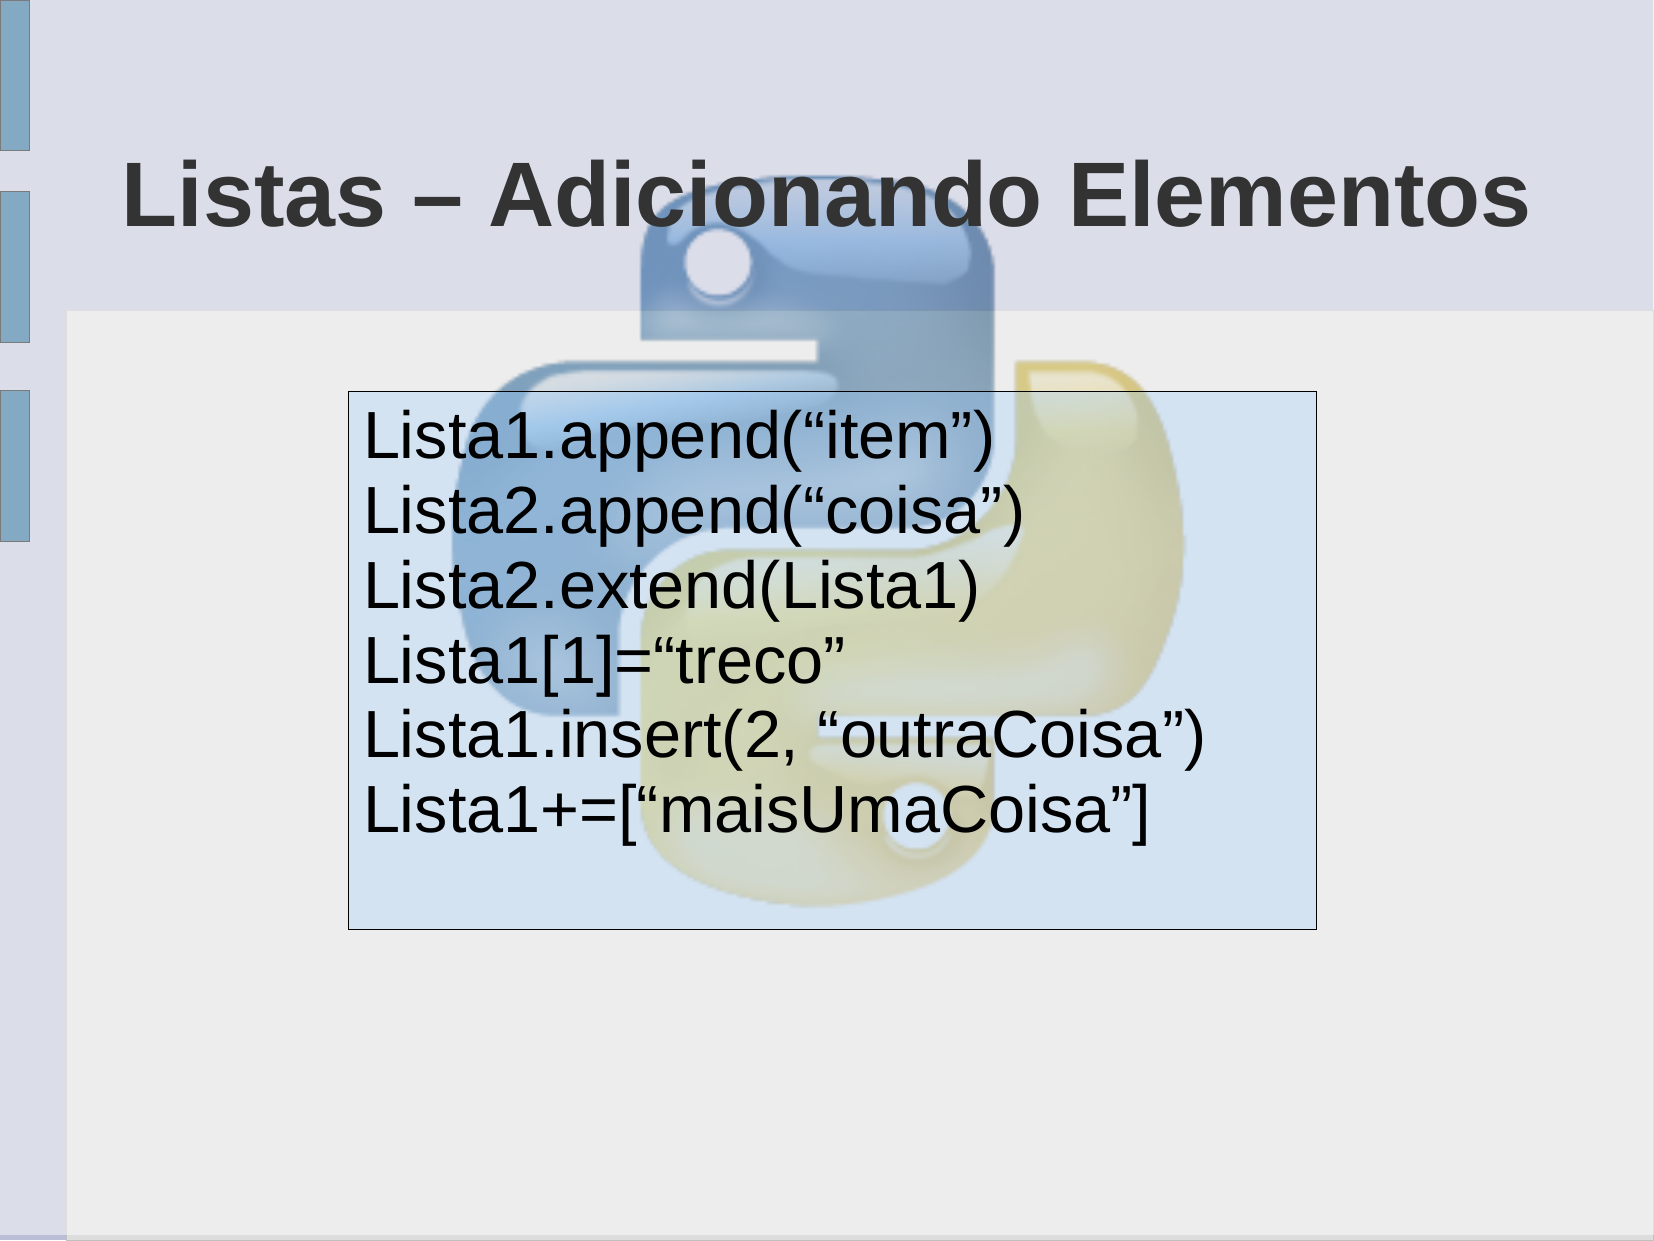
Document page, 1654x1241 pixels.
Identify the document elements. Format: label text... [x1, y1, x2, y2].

picture [0, 0, 1654, 1235]
title Listas – Adicionando Elementos [121, 91, 1534, 299]
text_box Lista1.append(“item”) Lista2.append(“coisa”) Lista2.extend(Lista1) Lista1[1]=“treco” Lista1.insert(2, “outraCoisa”) Lista1+=[“maisUmaCoisa”] [348, 391, 1317, 930]
